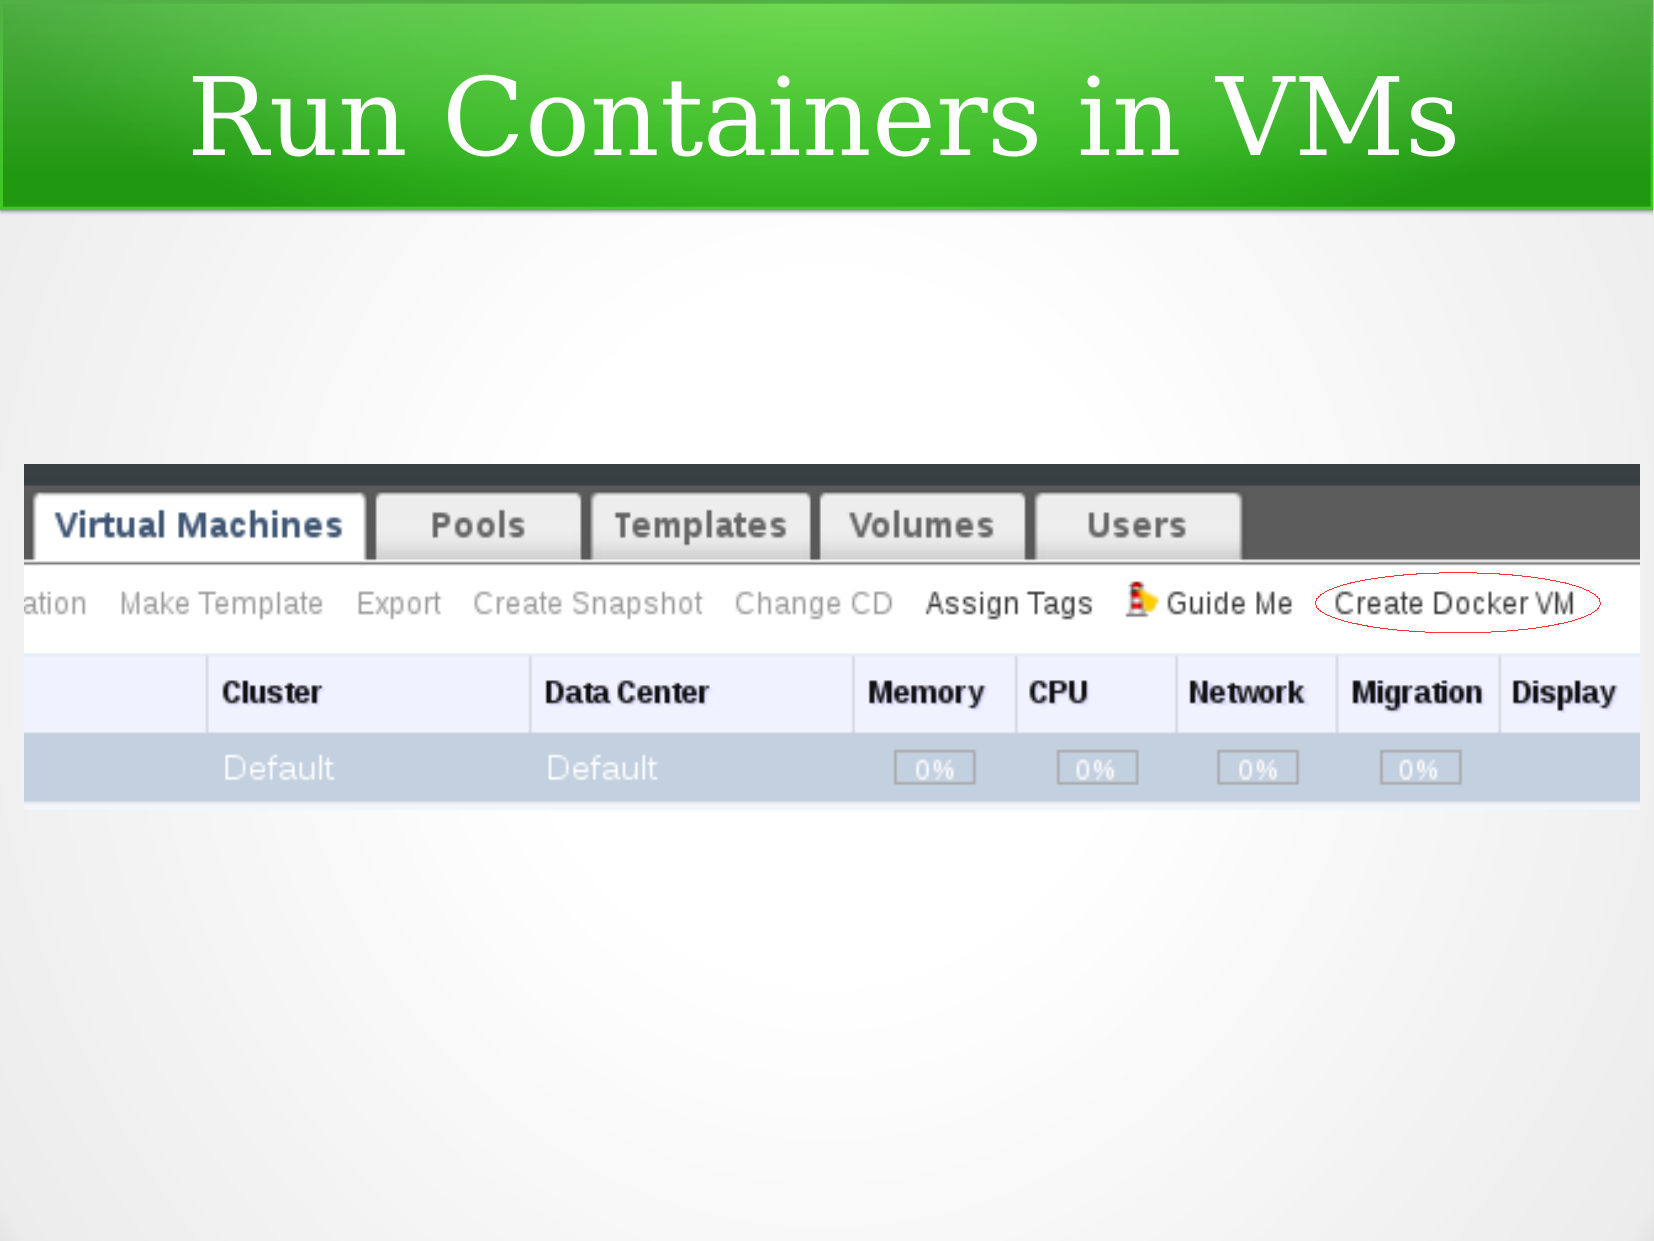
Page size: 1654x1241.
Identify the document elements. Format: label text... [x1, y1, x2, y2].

title Run Containers in VMs [0, 0, 1651, 245]
picture [24, 464, 1640, 811]
text_box [1315, 572, 1601, 633]
